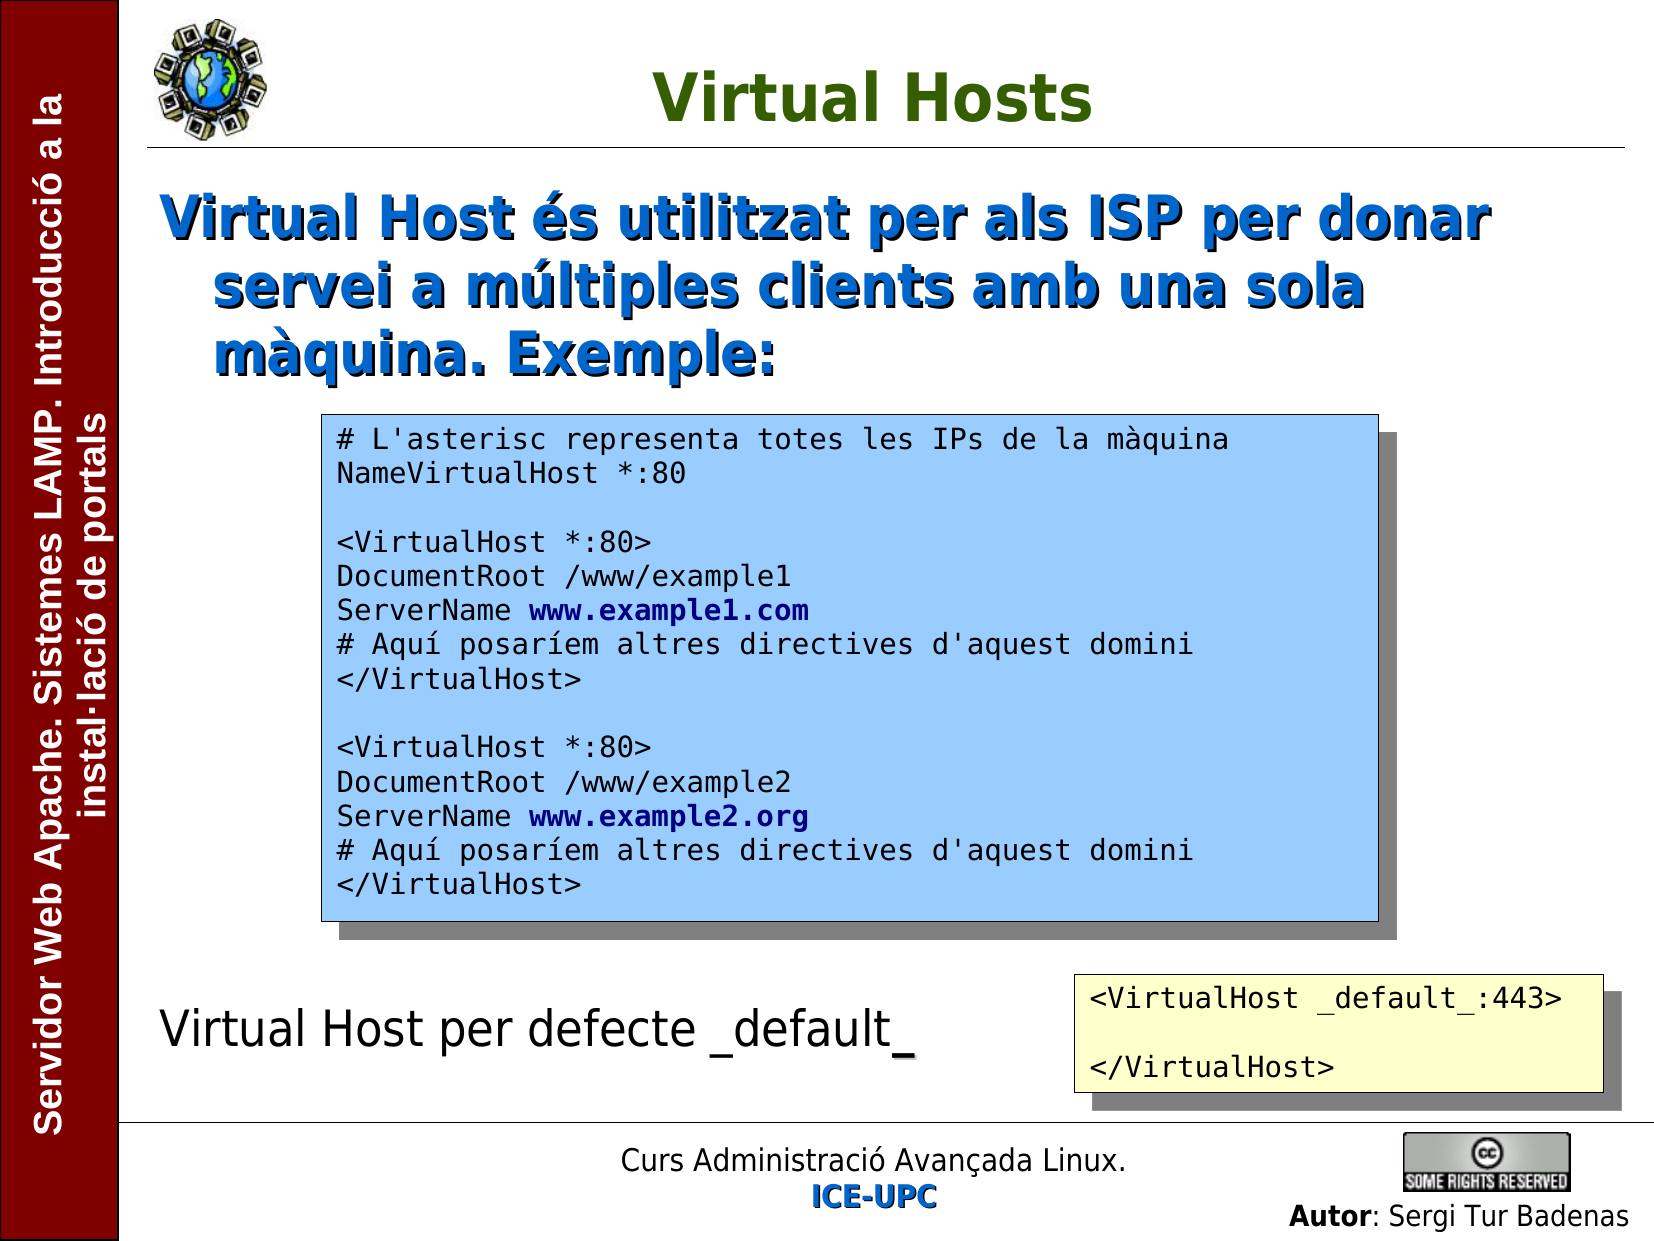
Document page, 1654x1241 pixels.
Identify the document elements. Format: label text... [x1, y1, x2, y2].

picture [154, 19, 268, 49]
title Virtual Hosts [129, 49, 1619, 148]
picture [1403, 1132, 1571, 1192]
list Virtual Host és utilitzat per als ISP per donar servei a múltiples clients amb una sola màquina. Exemple: Virtual Host per defecte _default_ [141, 183, 1630, 1059]
text_box <VirtualHost _default_:443> </VirtualHost> [1074, 974, 1604, 1093]
